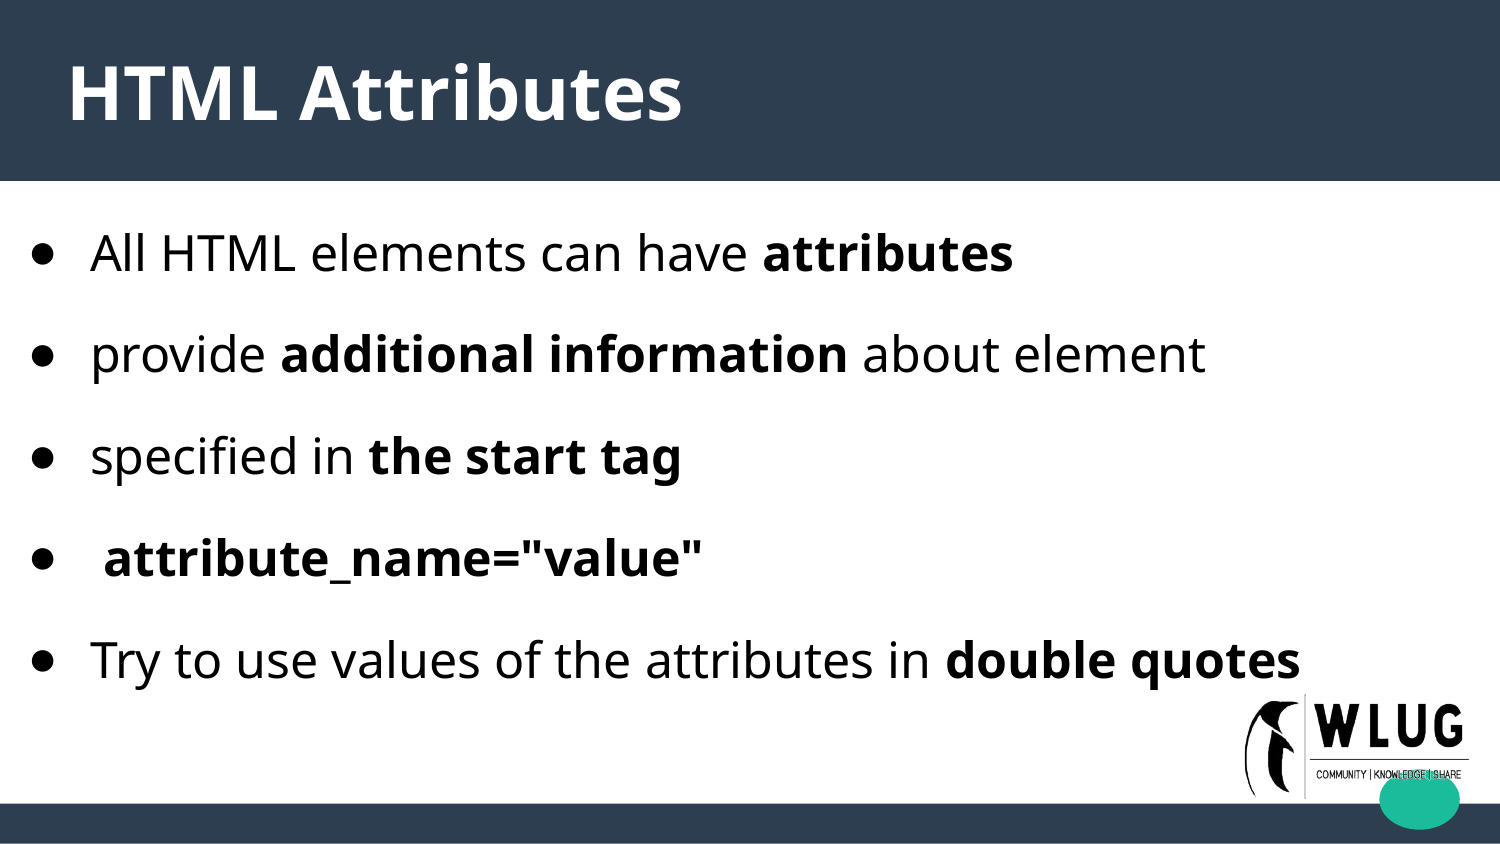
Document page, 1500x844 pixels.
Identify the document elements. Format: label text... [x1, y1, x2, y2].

list All HTML elements can have attributes provide additional information about element specified in the start tag attribute_name="value" Try to use values of the attributes in double quotes [0, 176, 1500, 844]
title HTML Attributes [51, 30, 1449, 130]
picture [1229, 686, 1477, 804]
